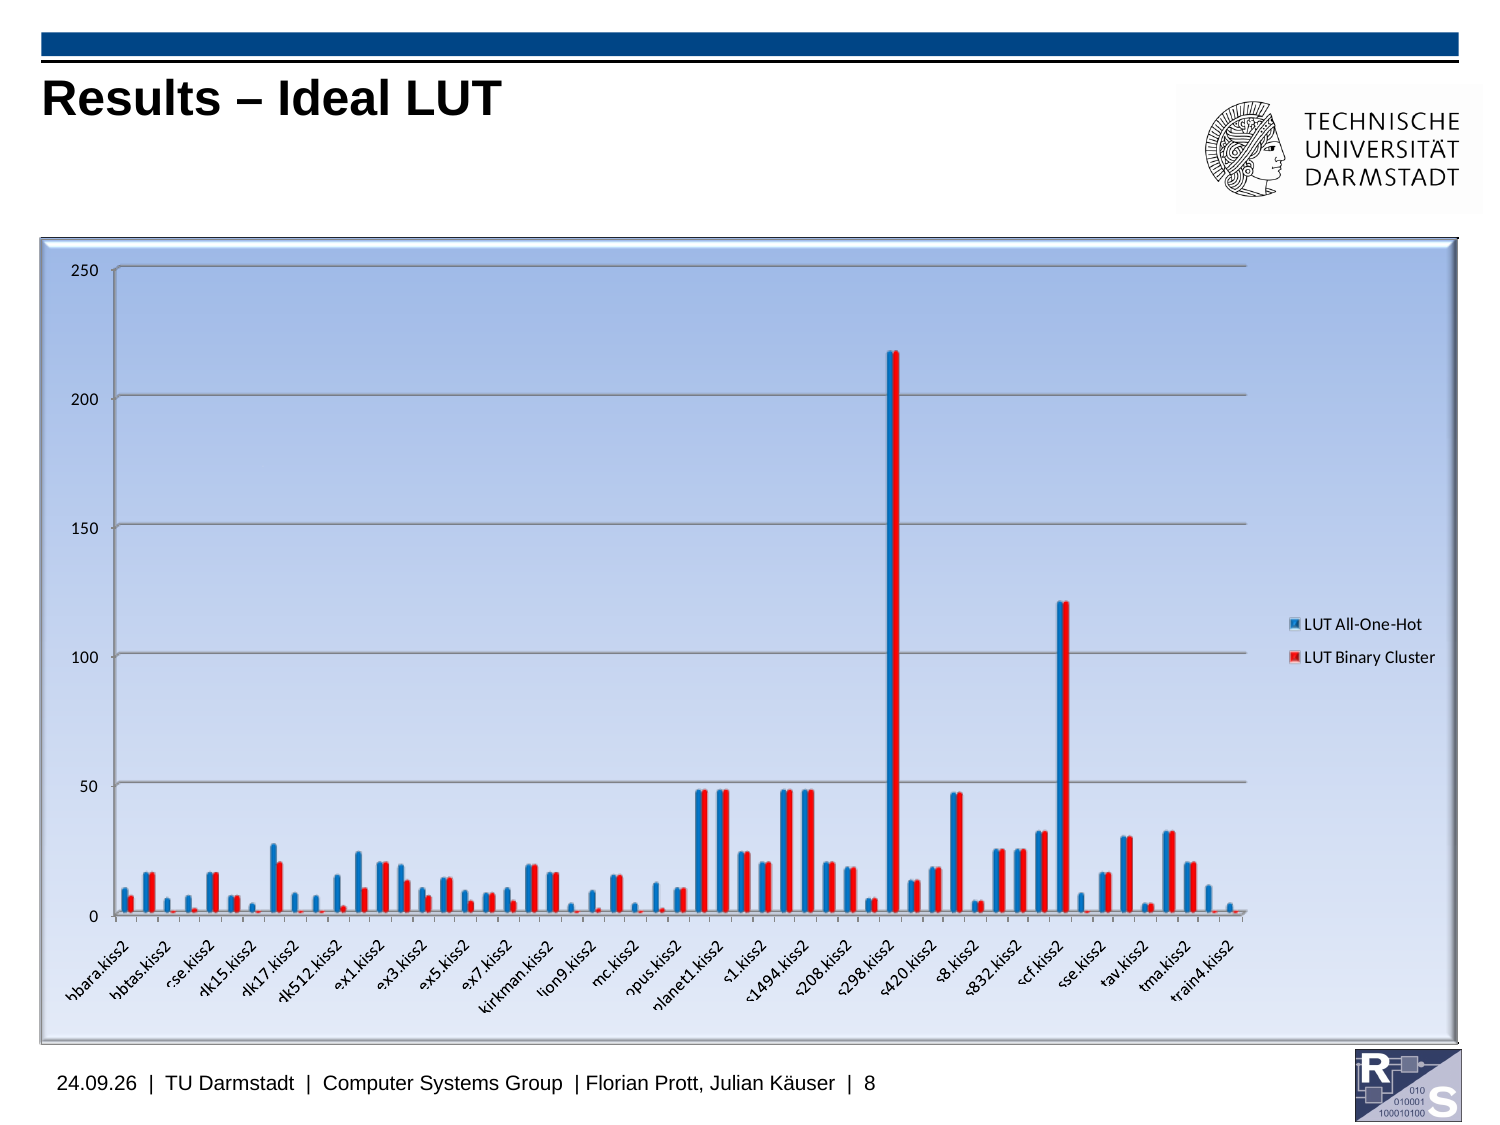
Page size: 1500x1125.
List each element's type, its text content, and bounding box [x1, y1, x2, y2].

picture [37, 234, 1458, 1046]
title Results – Ideal LUT [41, 22, 1131, 174]
picture [1355, 1049, 1462, 1122]
